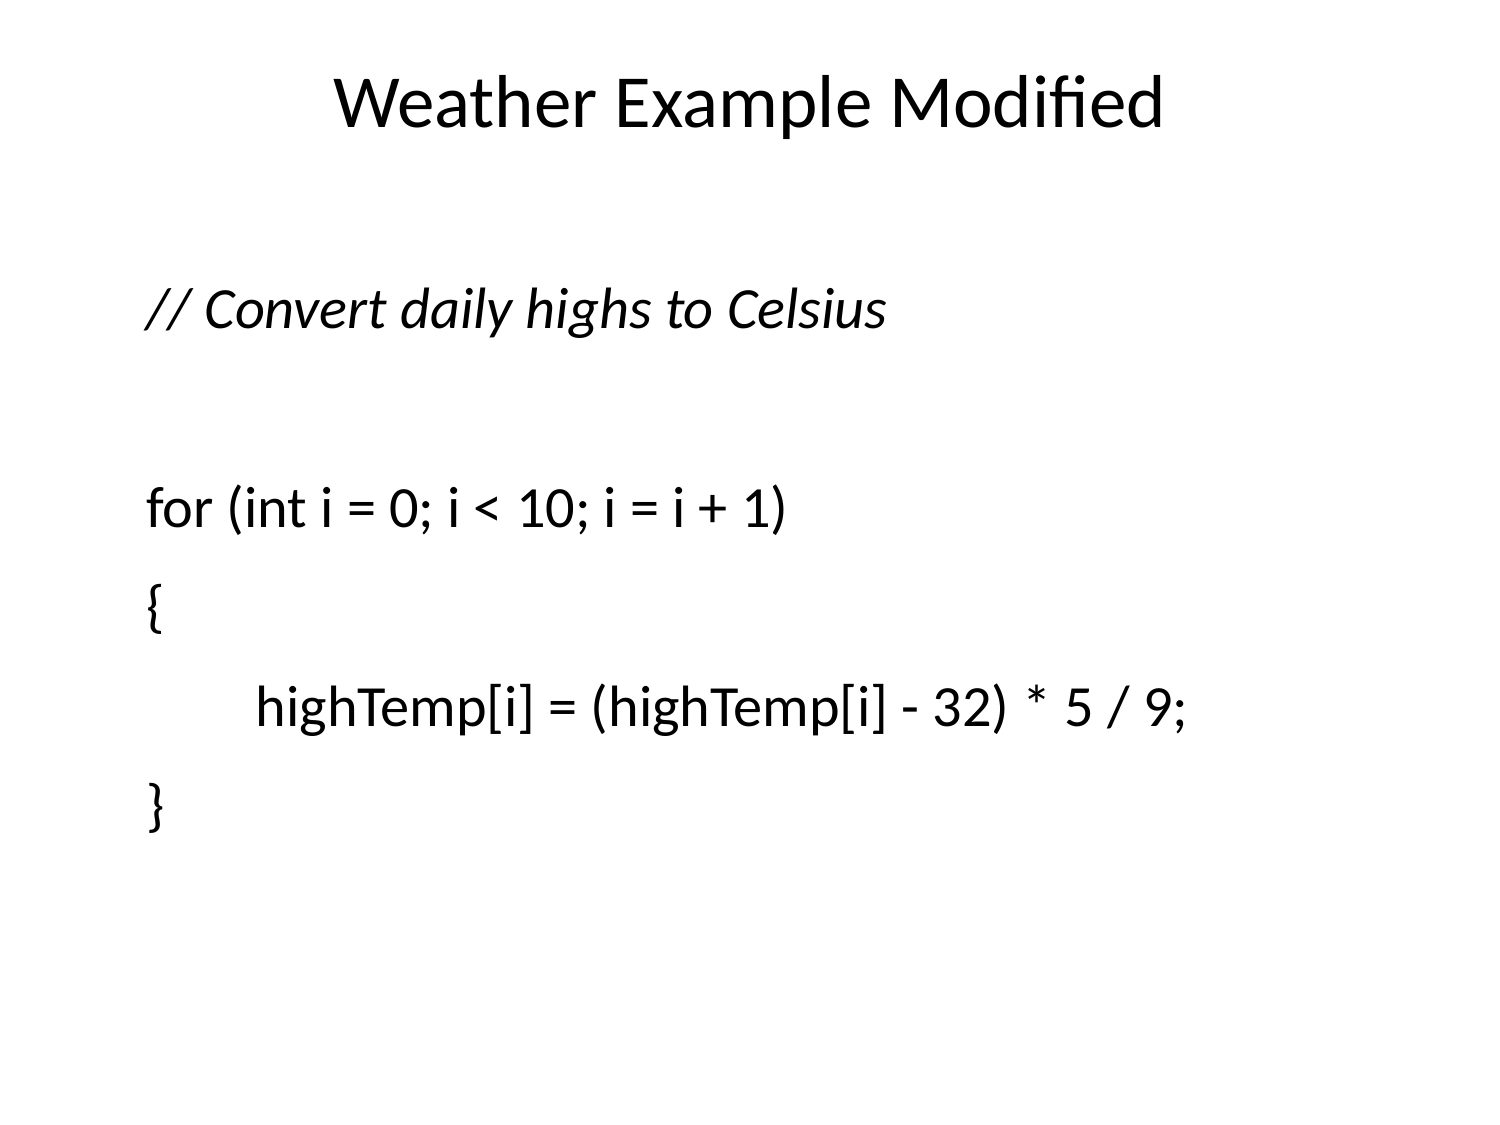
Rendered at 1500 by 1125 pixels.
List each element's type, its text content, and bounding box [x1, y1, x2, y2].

list // Convert daily highs to Celsius for (int i = 0; i < 10; i = i + 1) { highTemp[i] = (highTemp[i] - 32) * 5 / 9; } [75, 262, 1425, 1005]
title Weather Example Modified [75, 45, 1425, 233]
